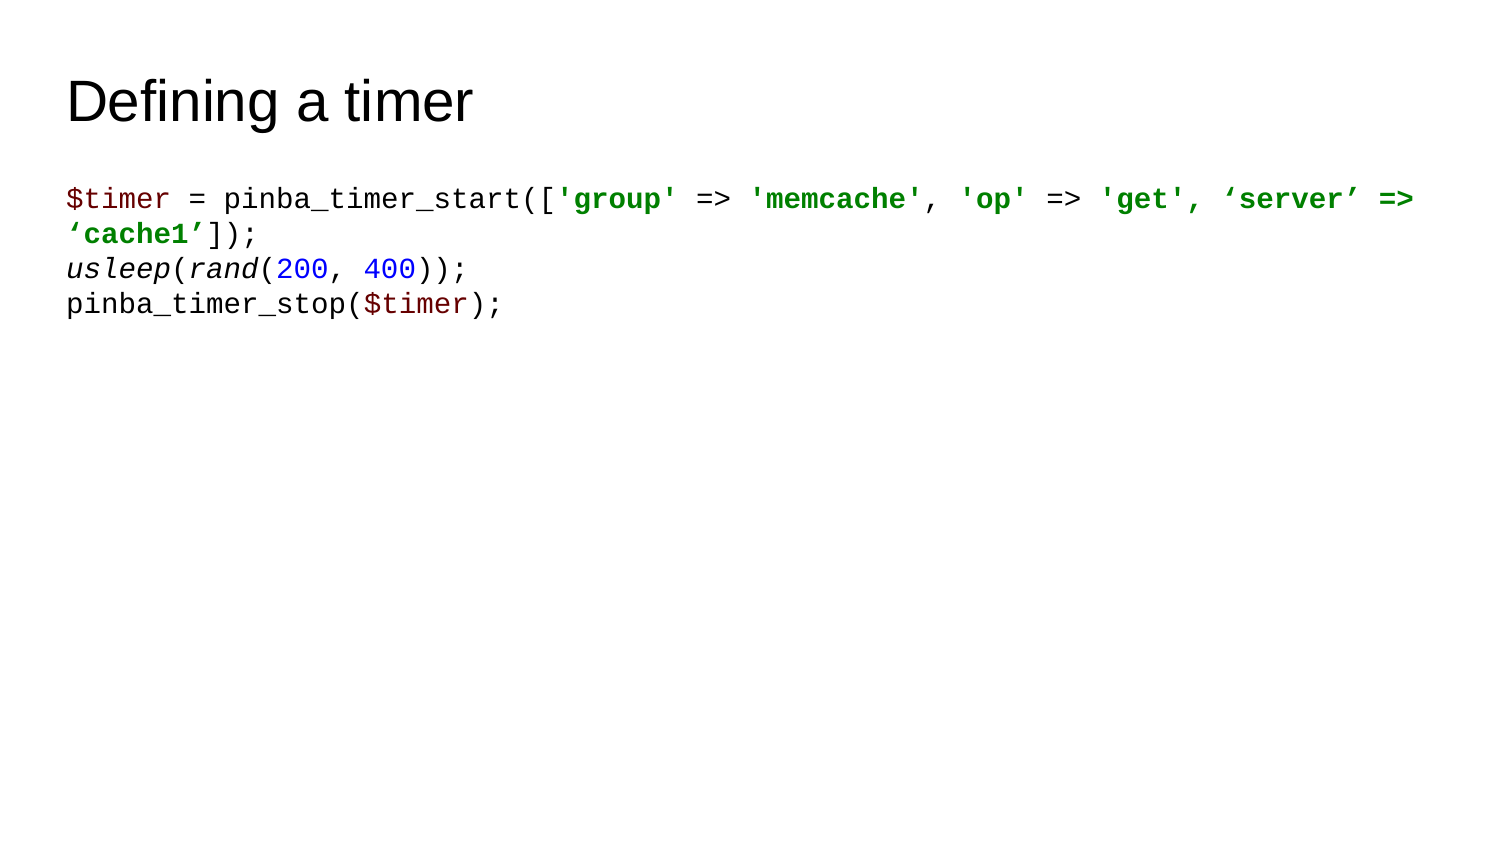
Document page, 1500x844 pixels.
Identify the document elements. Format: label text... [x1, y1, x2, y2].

title Defining a timer [51, 48, 1449, 142]
list $timer = pinba_timer_start(['group' => 'memcache', 'op' => 'get', ‘server’ => ‘cache1’]); usleep(rand(200, 400)); pinba_timer_stop($timer); [51, 164, 1449, 725]
